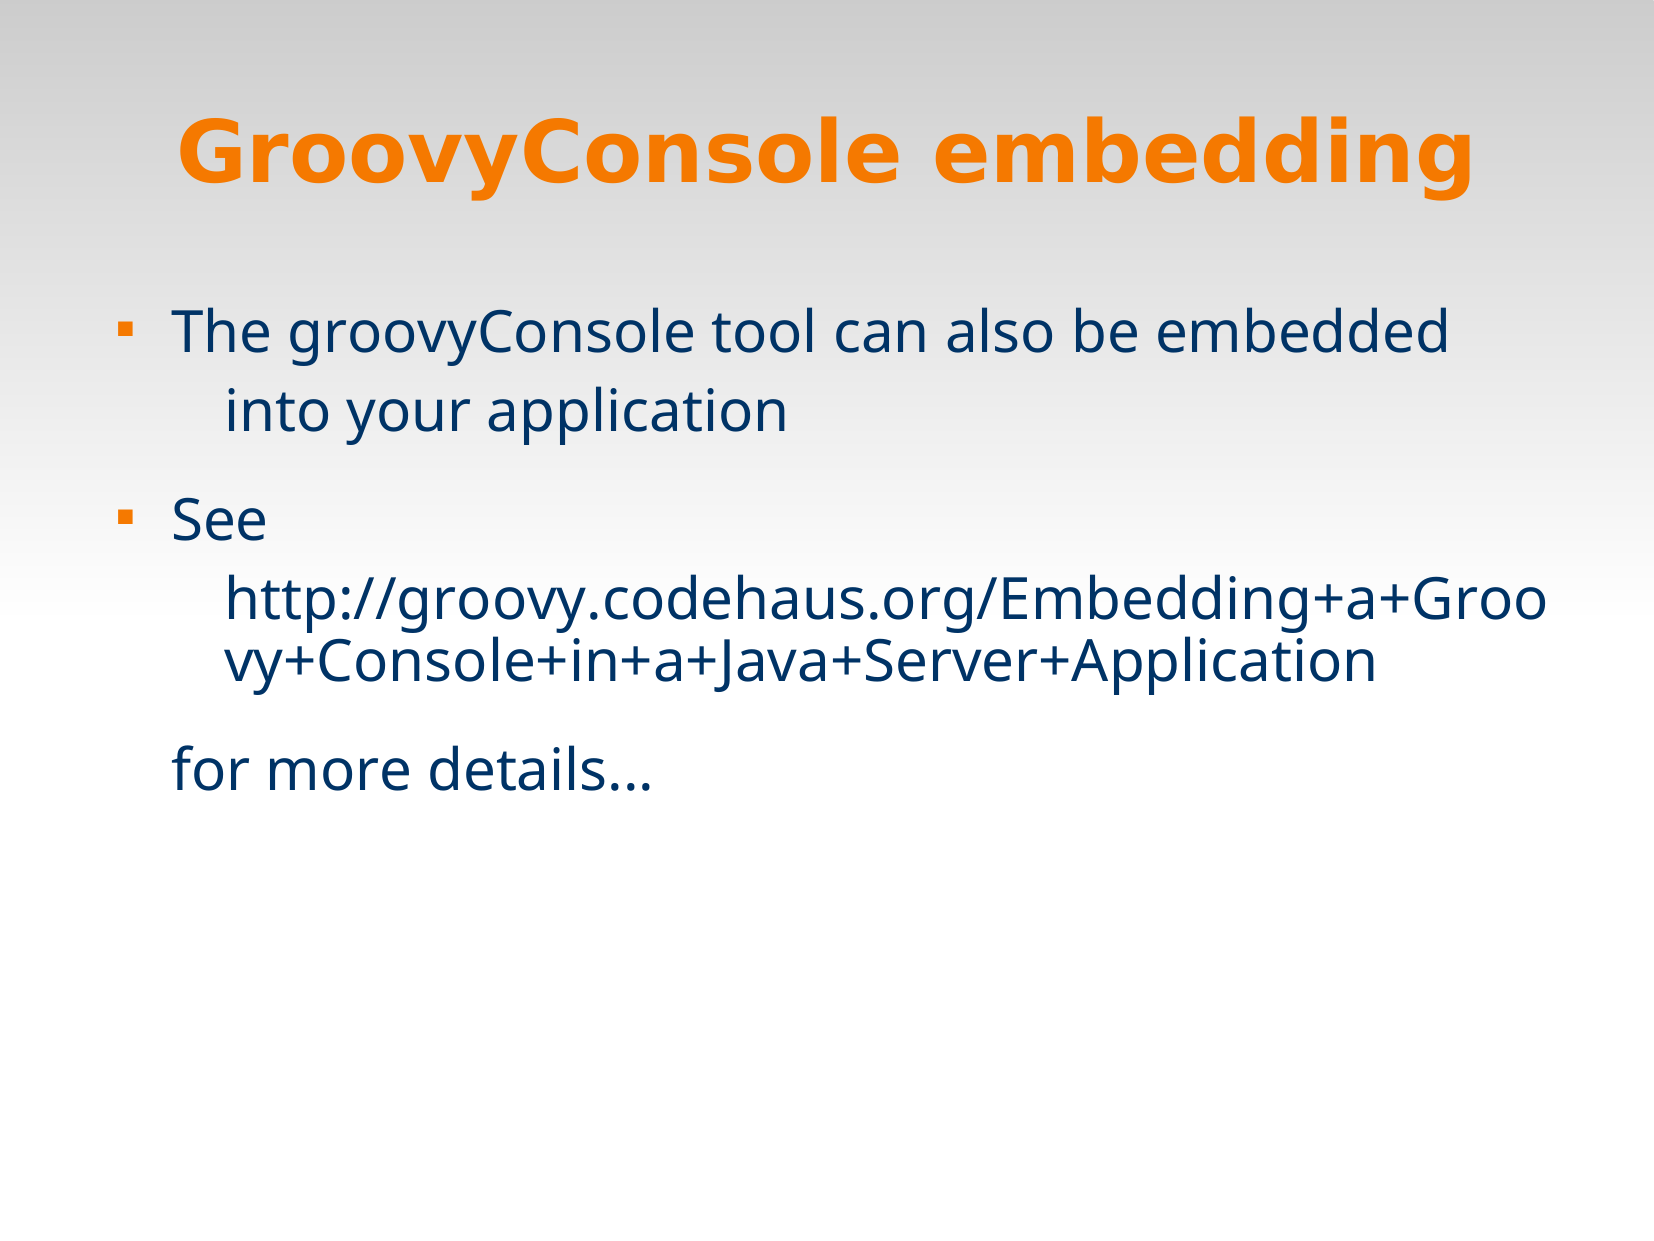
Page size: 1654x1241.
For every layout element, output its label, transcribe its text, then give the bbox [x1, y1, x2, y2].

list The groovyConsole tool can also be embedded into your application See http://groovy.codehaus.org/Embedding+a+Groovy+Console+in+a+Java+Server+Application for more details... [82, 290, 1571, 1109]
title GroovyConsole embedding [82, 49, 1571, 257]
